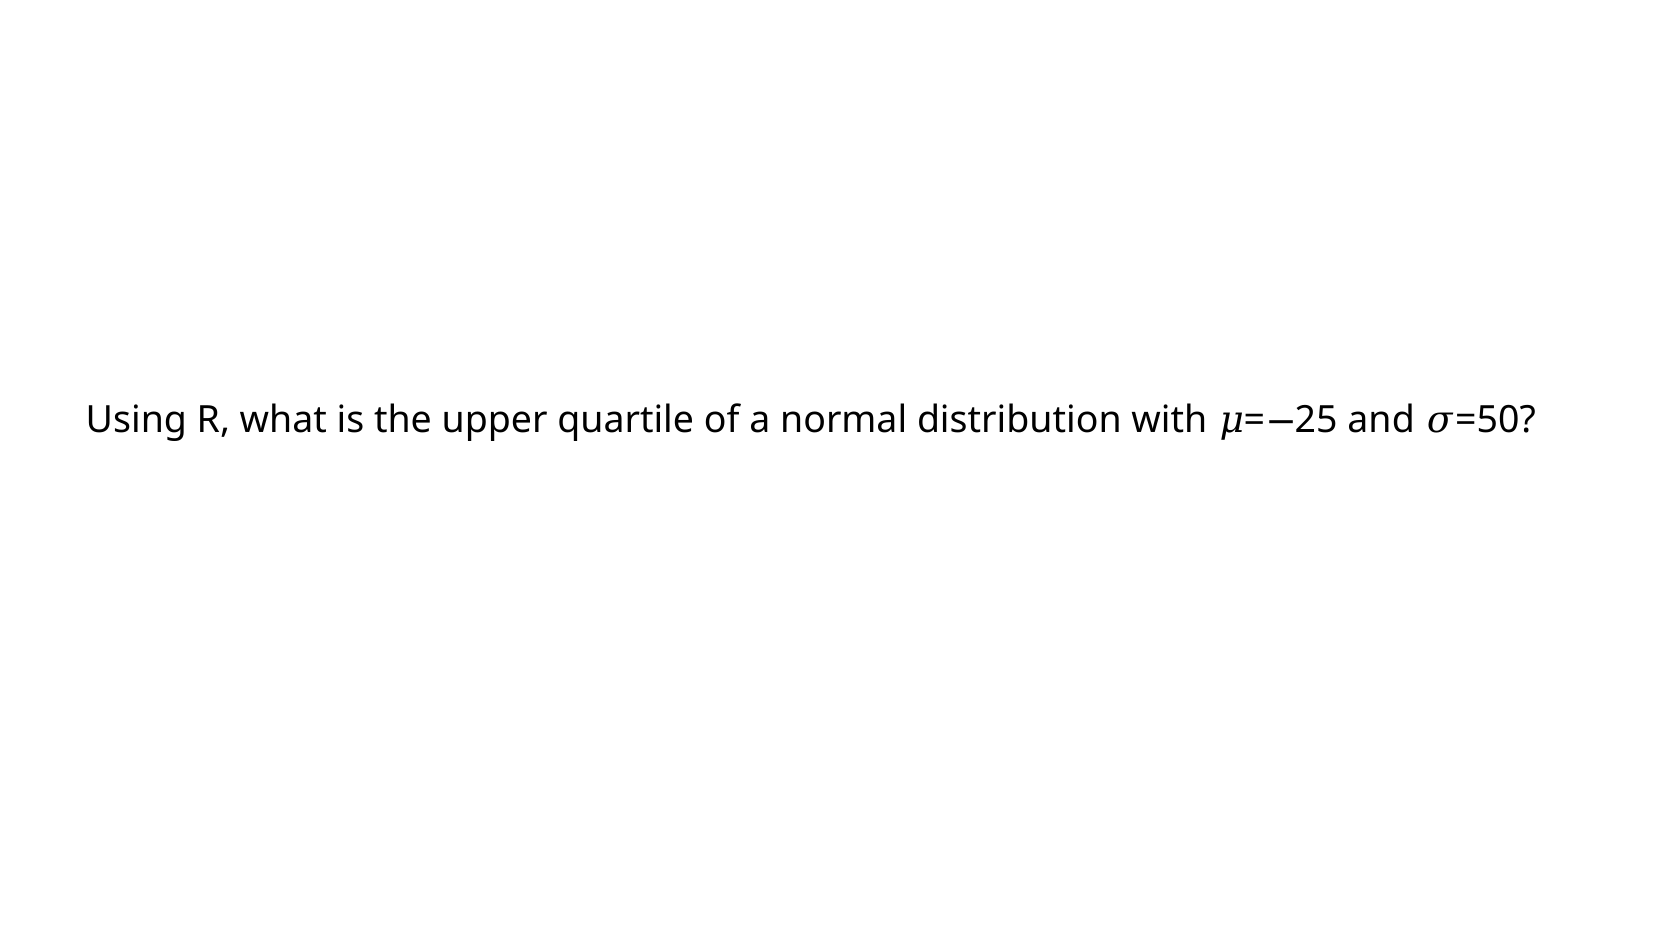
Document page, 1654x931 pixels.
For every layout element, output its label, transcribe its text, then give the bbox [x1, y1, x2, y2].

text_box Using R, what is the upper quartile of a normal distribution with 𝜇=−25 and 𝜎=50? [70, 385, 1607, 722]
